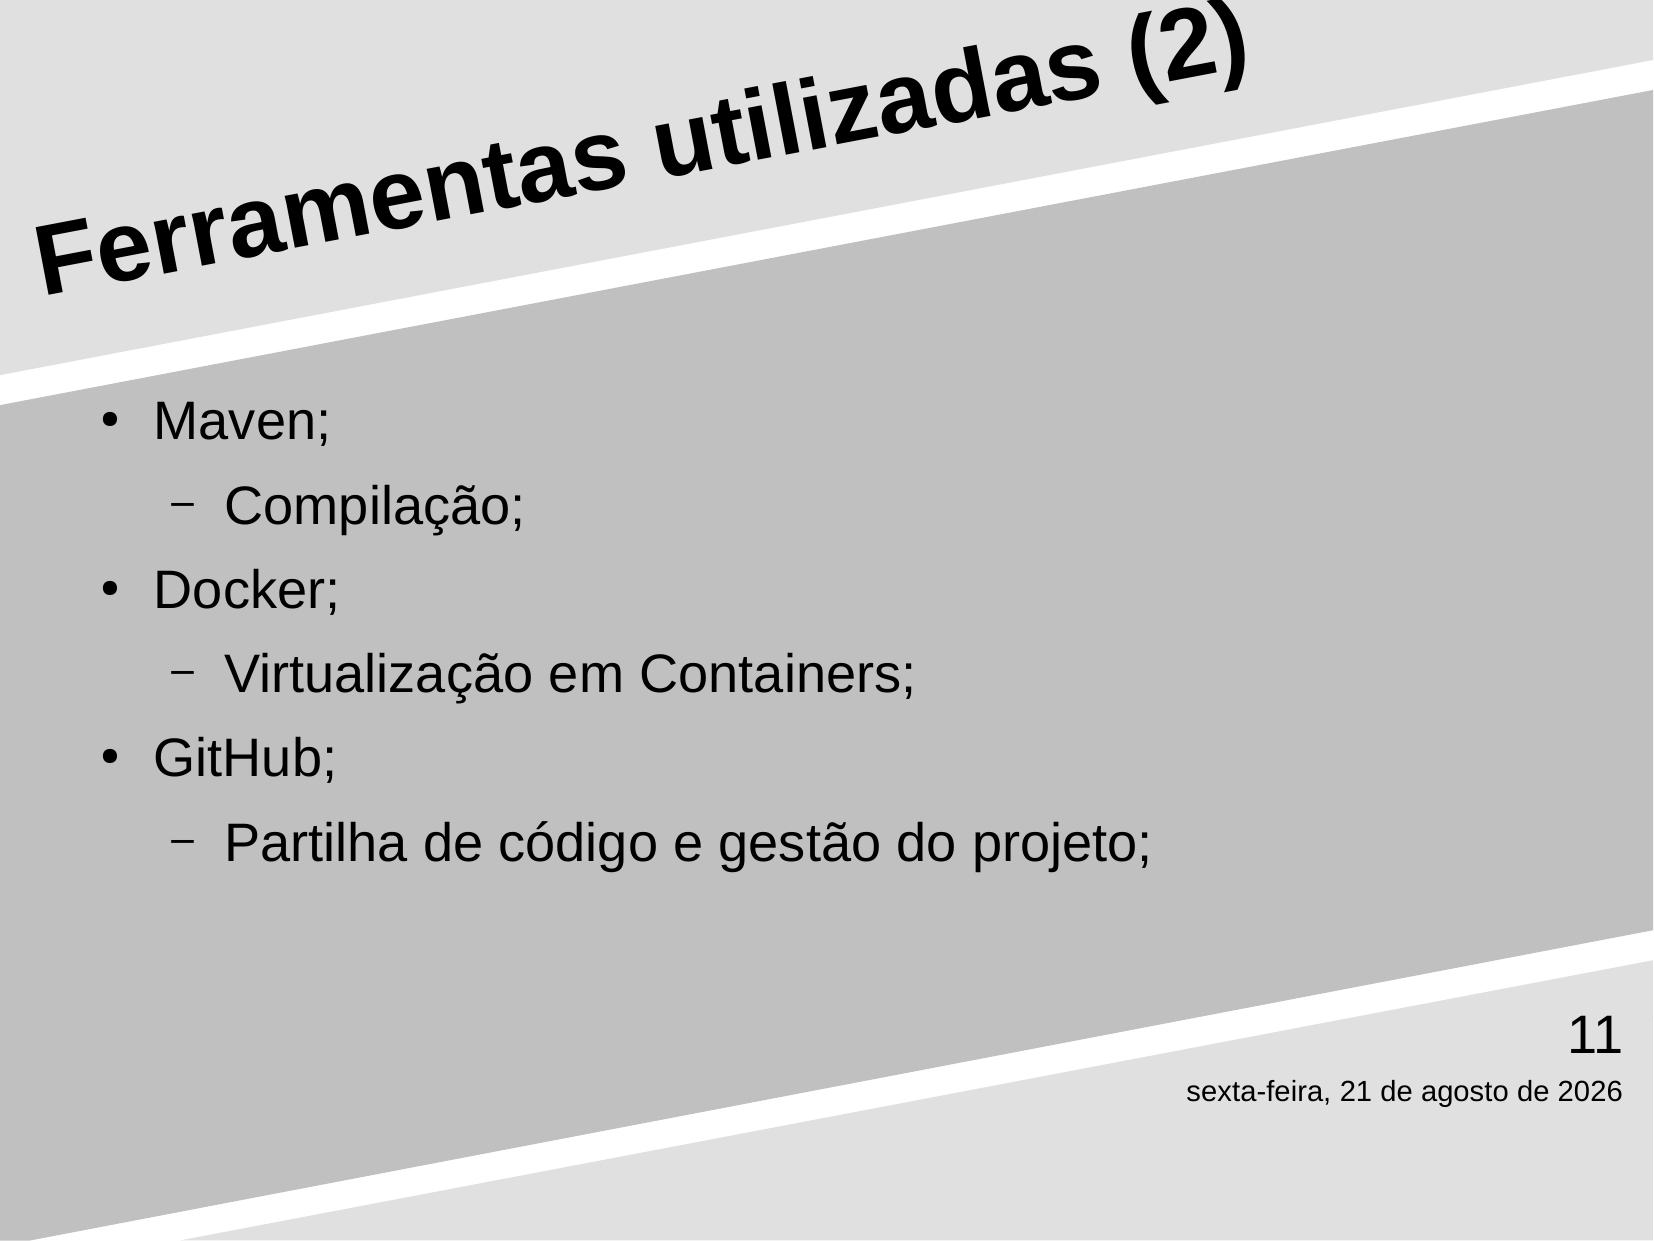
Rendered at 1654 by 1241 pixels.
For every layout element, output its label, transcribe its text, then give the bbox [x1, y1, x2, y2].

list Maven; Compilação; Docker; Virtualização em Containers; GitHub; Partilha de código e gestão do projeto; [82, 390, 1538, 1036]
title Ferramentas utilizadas (2) [17, 0, 1518, 365]
